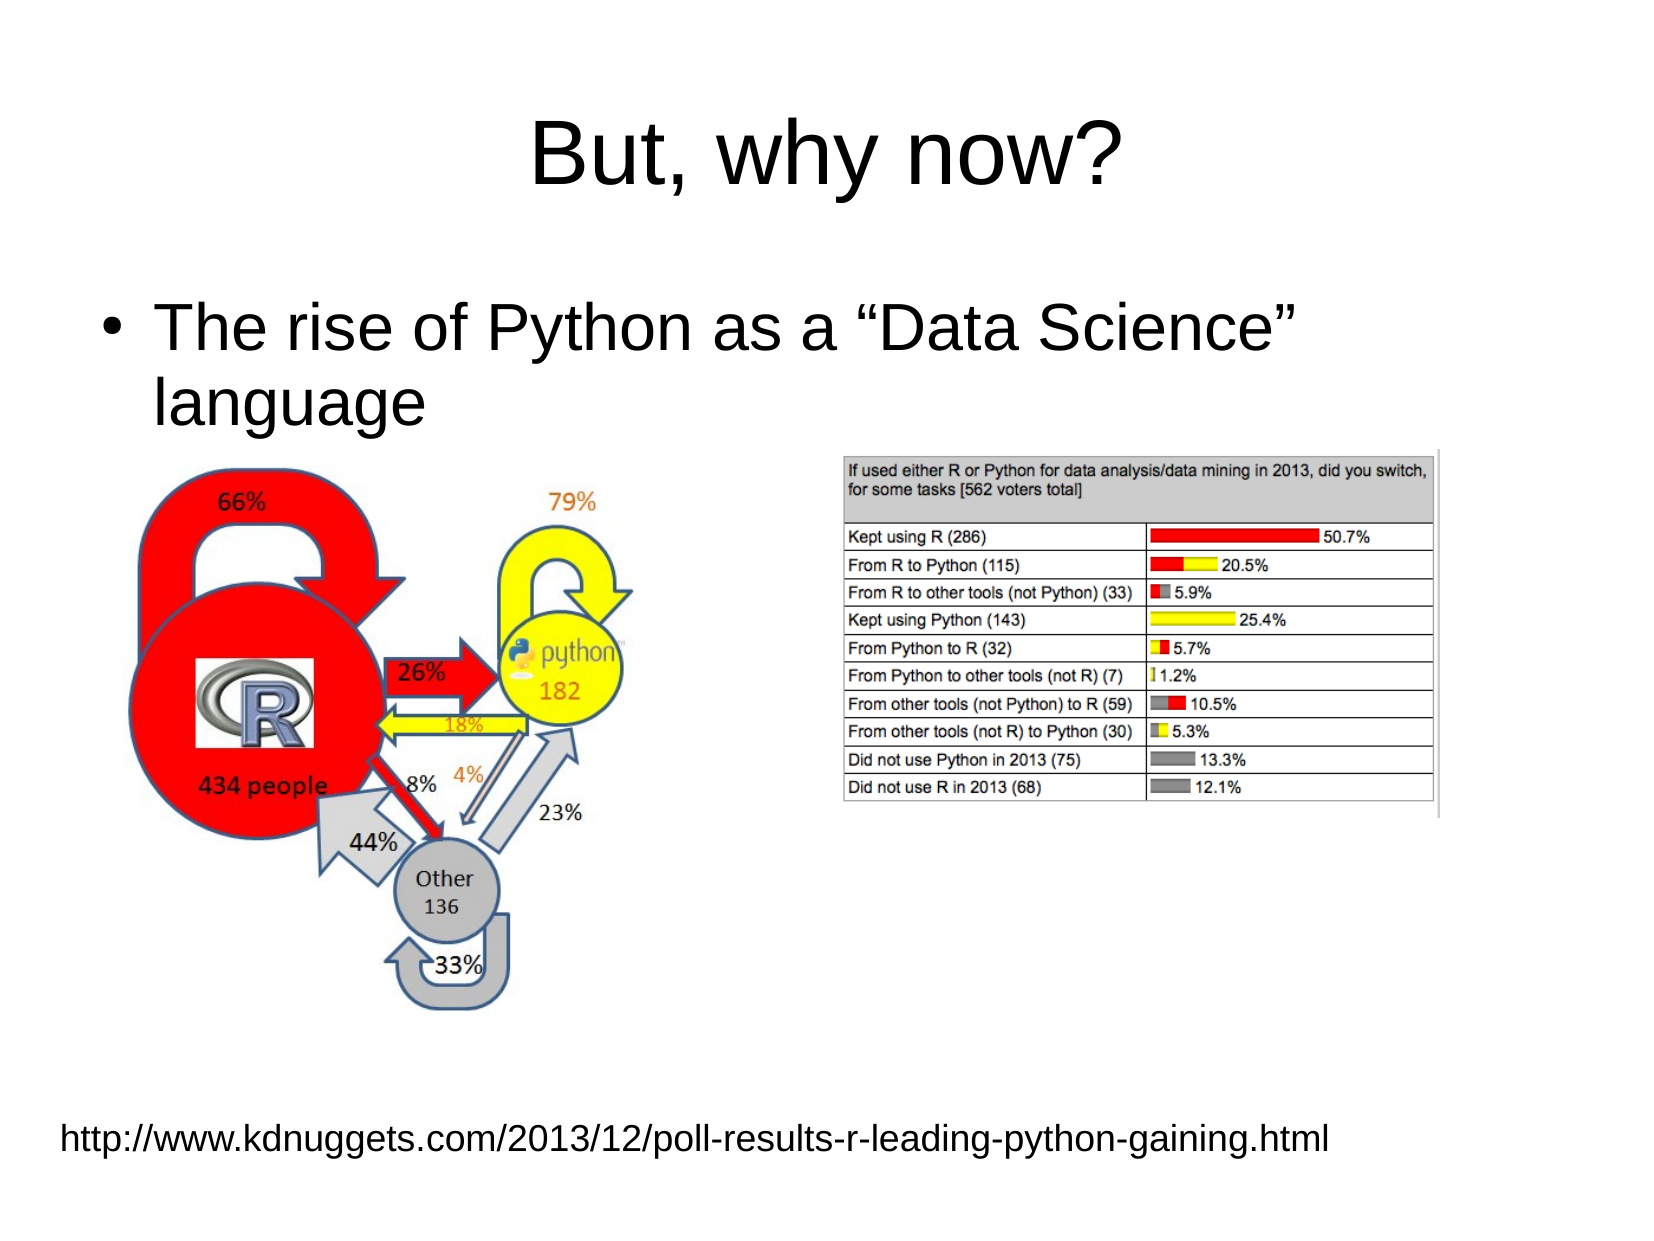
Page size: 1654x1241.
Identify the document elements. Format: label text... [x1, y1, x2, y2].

title But, why now? [82, 49, 1571, 257]
text_box http://www.kdnuggets.com/2013/12/poll-results-r-leading-python-gaining.html [45, 1110, 1471, 1167]
picture [840, 449, 1440, 818]
list The rise of Python as a “Data Science” language [82, 290, 1571, 1010]
picture [120, 455, 697, 1021]
